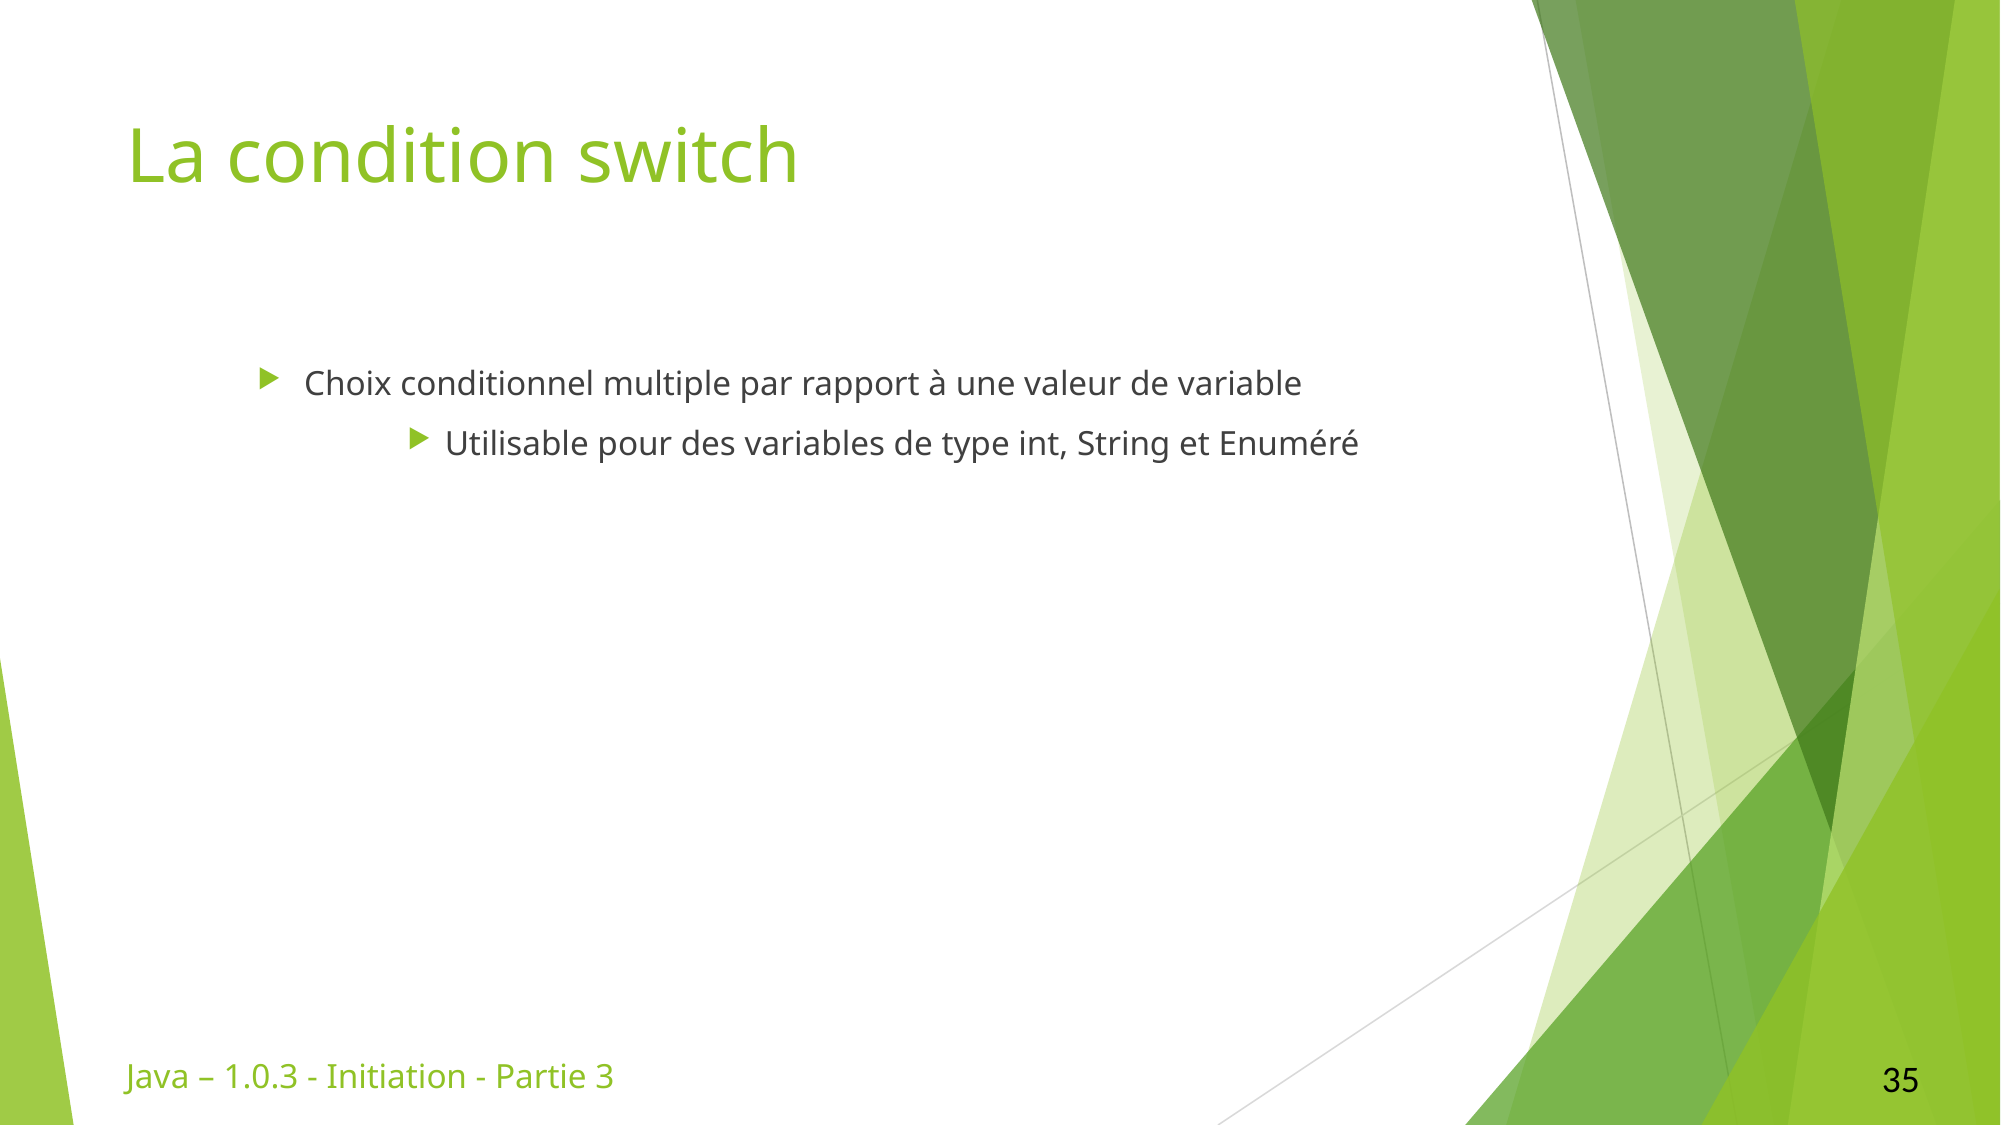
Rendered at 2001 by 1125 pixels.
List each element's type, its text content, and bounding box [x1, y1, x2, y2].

text_box Java – 1.0.3 - Initiation - Partie 3 [111, 1047, 1094, 1109]
title La condition switch [111, 99, 1522, 317]
text_box [1866, 1047, 1979, 1108]
list Choix conditionnel multiple par rapport à une valeur de variable Utilisable pour des variables de type int, String et Enuméré [111, 354, 1522, 1048]
